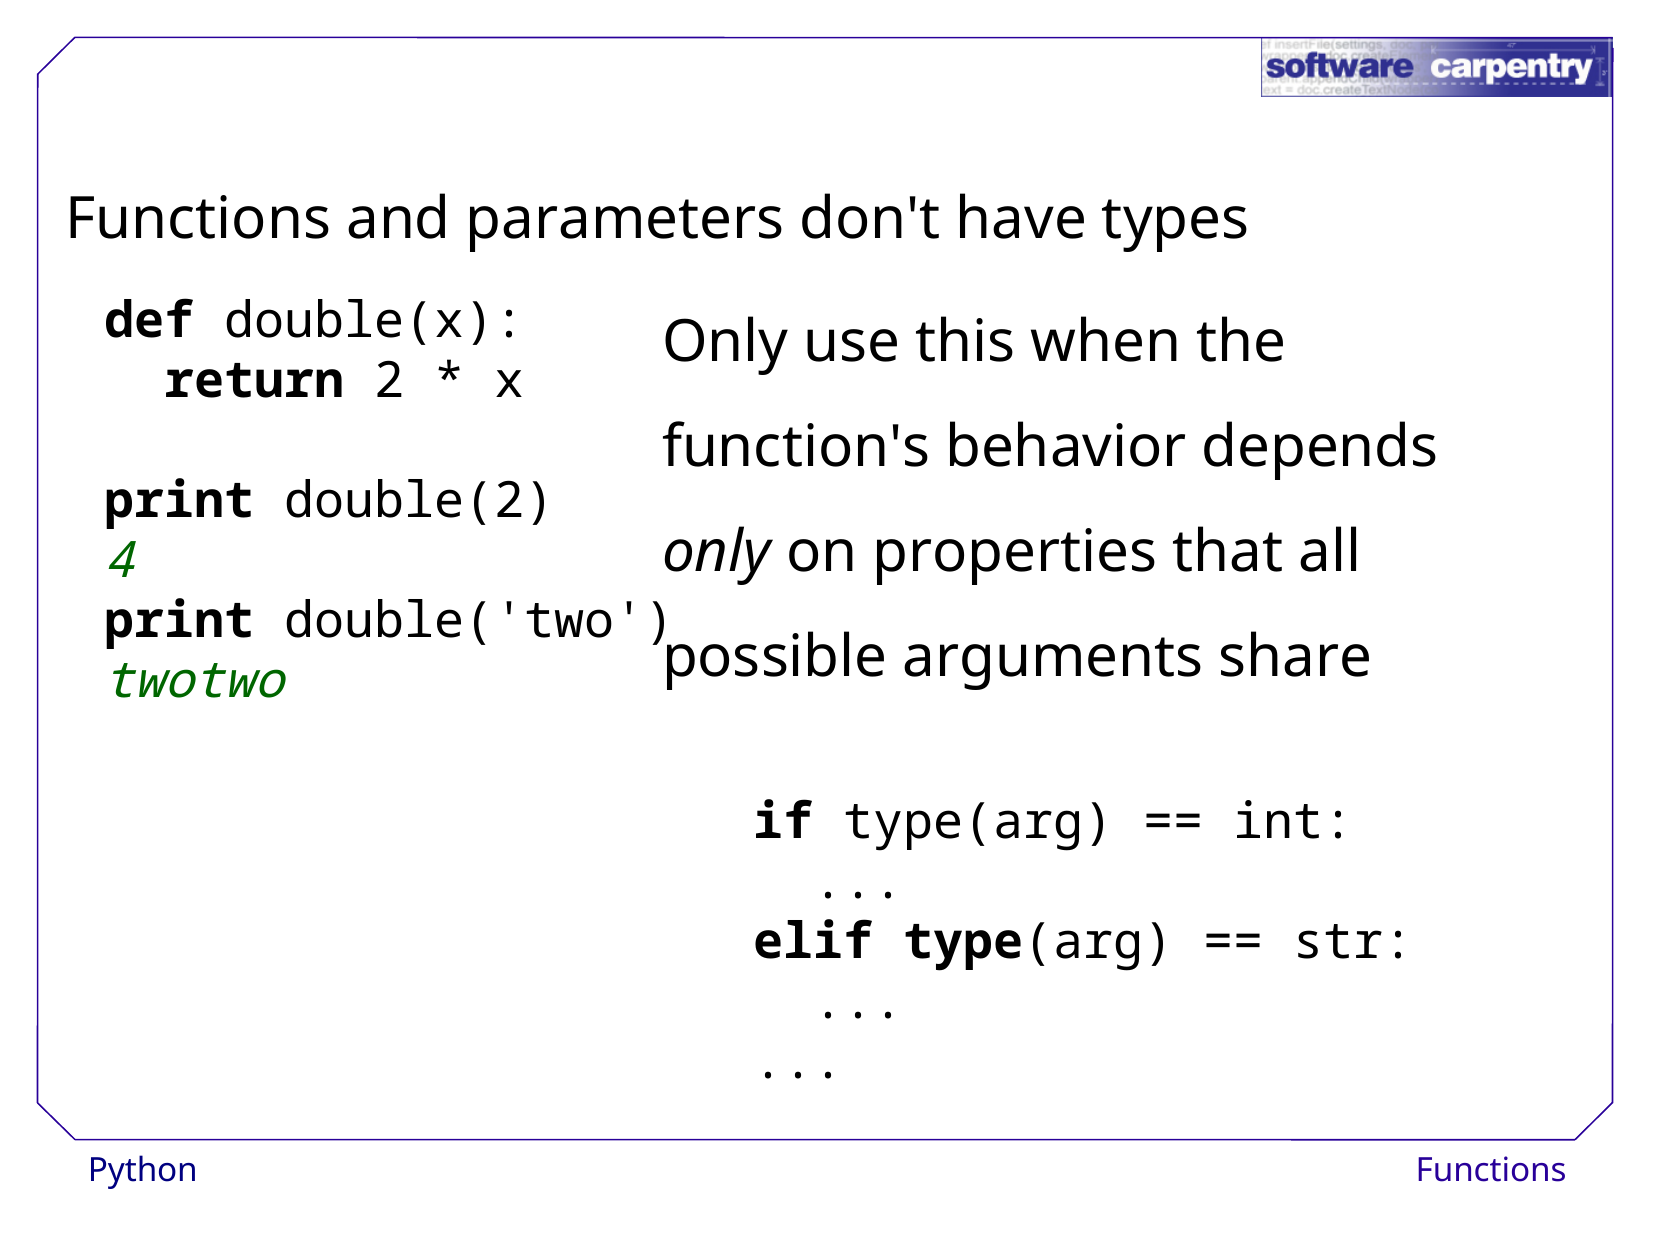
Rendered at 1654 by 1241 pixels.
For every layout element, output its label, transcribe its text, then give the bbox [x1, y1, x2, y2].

picture [1261, 39, 1613, 97]
text_box Only use this when the function's behavior depends only on properties that all possible arguments share [647, 260, 1604, 697]
text_box Functions and parameters don't have types [50, 138, 1415, 259]
text_box if type(arg) == int: ... elif type(arg) == str: ... ... [738, 780, 1347, 1112]
text_box def double(x): return 2 * x print double(2) 4 print double('two') twotwo [89, 279, 629, 753]
